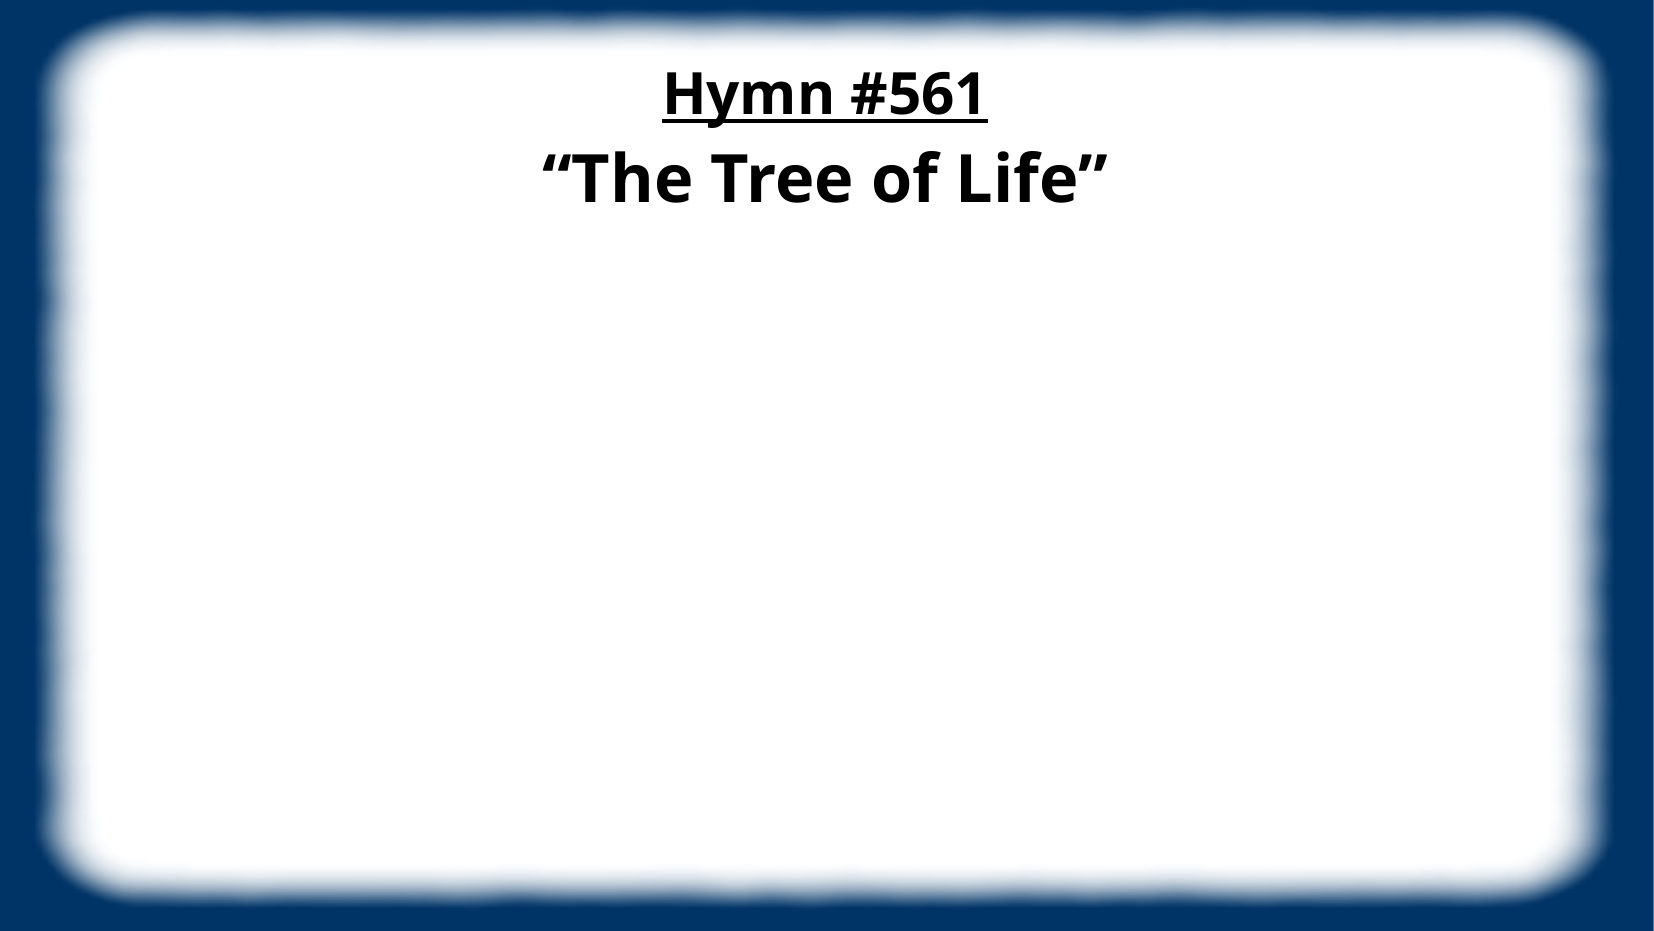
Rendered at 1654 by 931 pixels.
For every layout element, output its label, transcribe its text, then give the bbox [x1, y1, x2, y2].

text_box Hymn #561 “The Tree of Life” [90, 45, 1561, 226]
picture [0, 0, 1654, 931]
